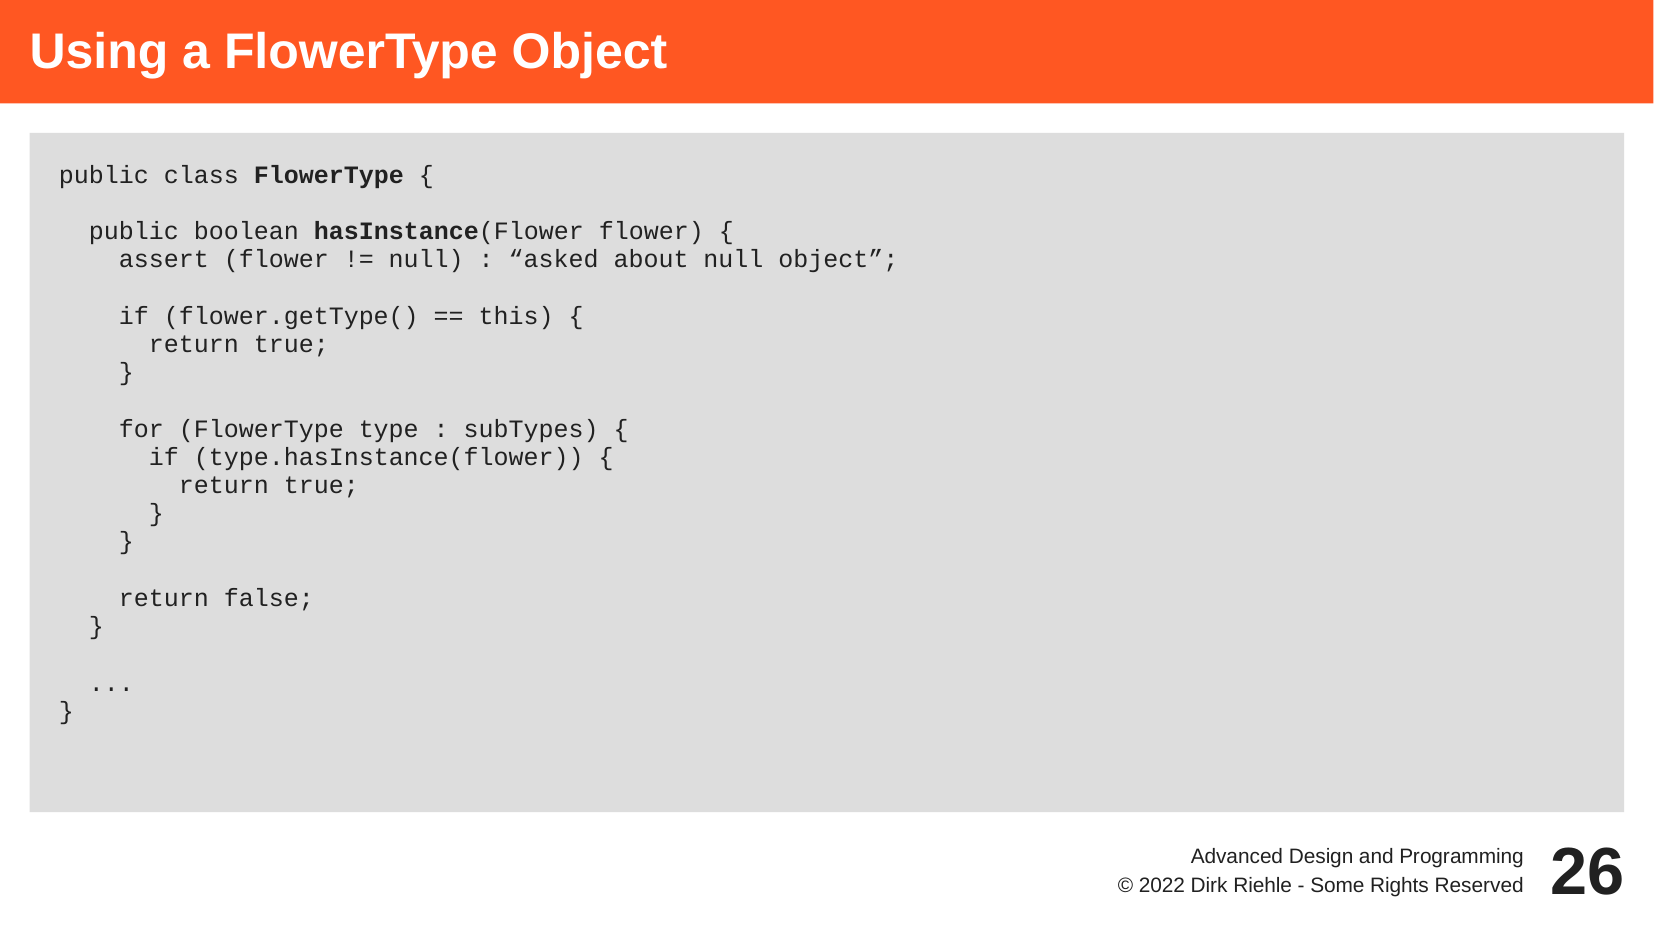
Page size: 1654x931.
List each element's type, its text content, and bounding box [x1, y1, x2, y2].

title Using a FlowerType Object [0, 0, 1654, 104]
list public class FlowerType { public boolean hasInstance(Flower flower) { assert (flower != null) : “asked about null object”; if (flower.getType() == this) { return true; } for (FlowerType type : subTypes) { if (type.hasInstance(flower)) { return true; } } return false; } ... } [29, 132, 1625, 813]
